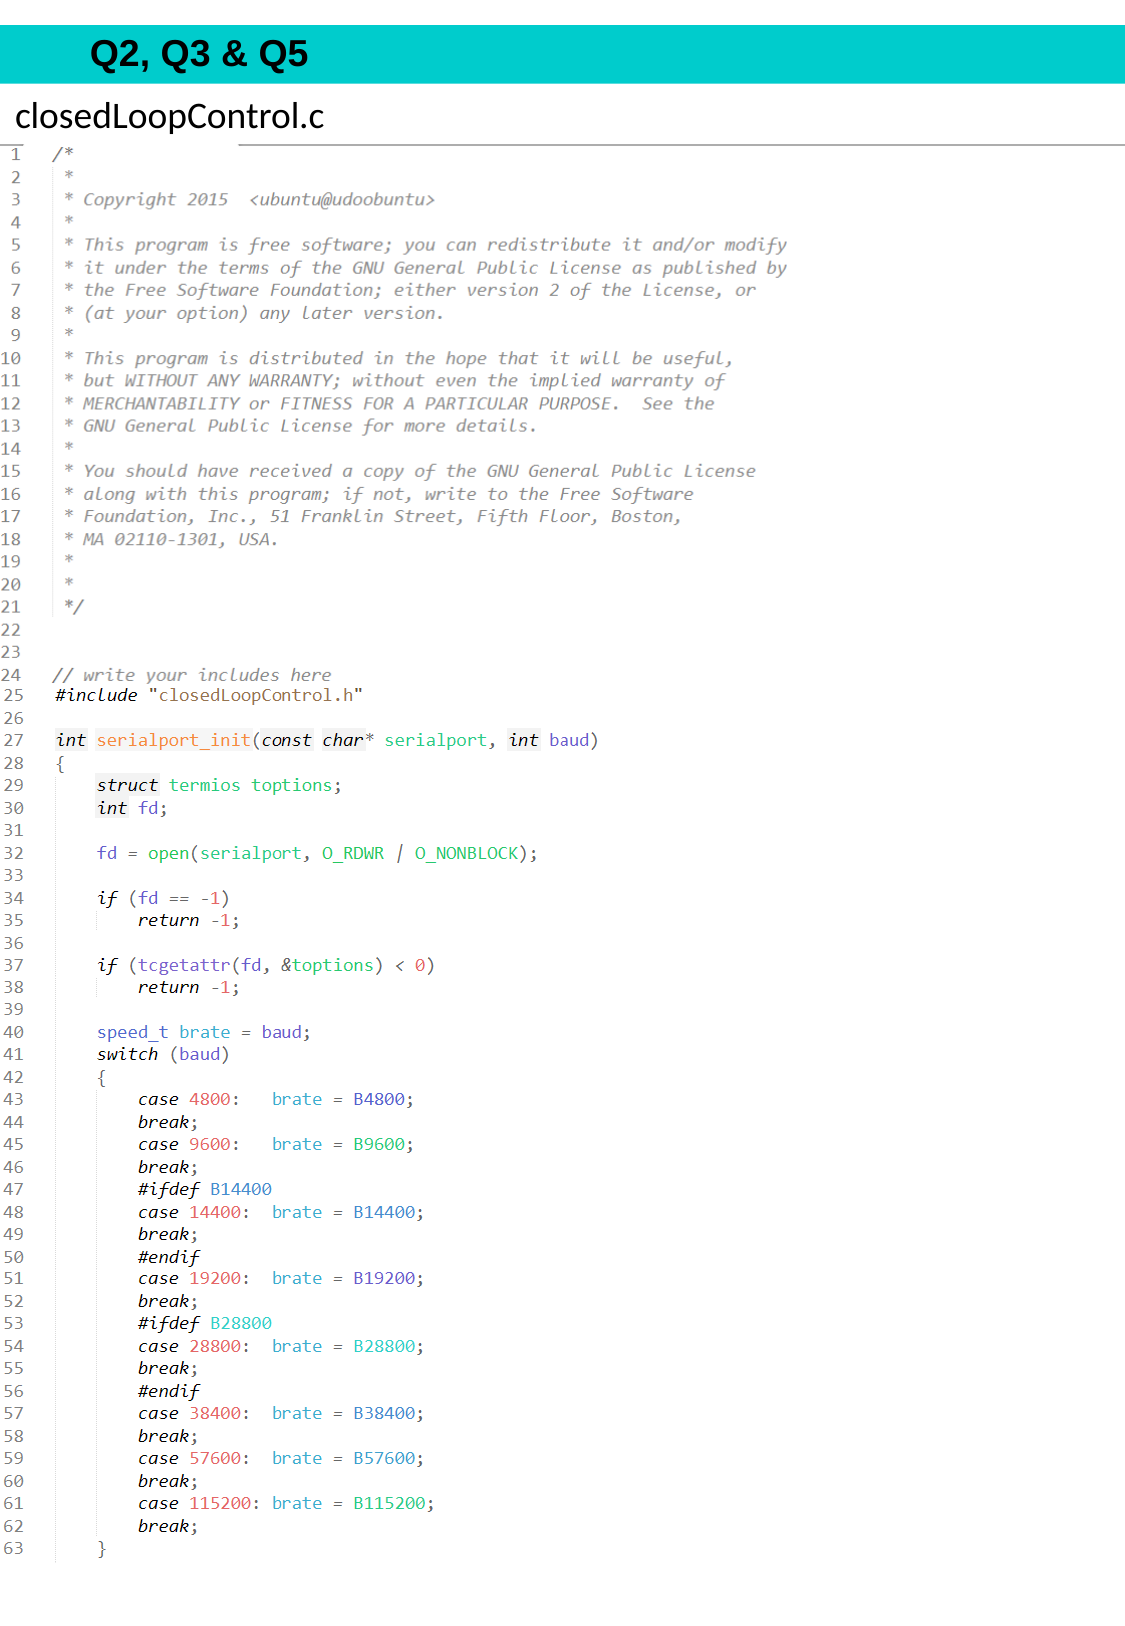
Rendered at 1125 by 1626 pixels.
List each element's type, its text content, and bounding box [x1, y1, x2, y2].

text_box Q2, Q3 & Q5 [0, 25, 1125, 84]
text_box closedLoopControl.c [0, 83, 1056, 144]
picture [0, 144, 1125, 1563]
